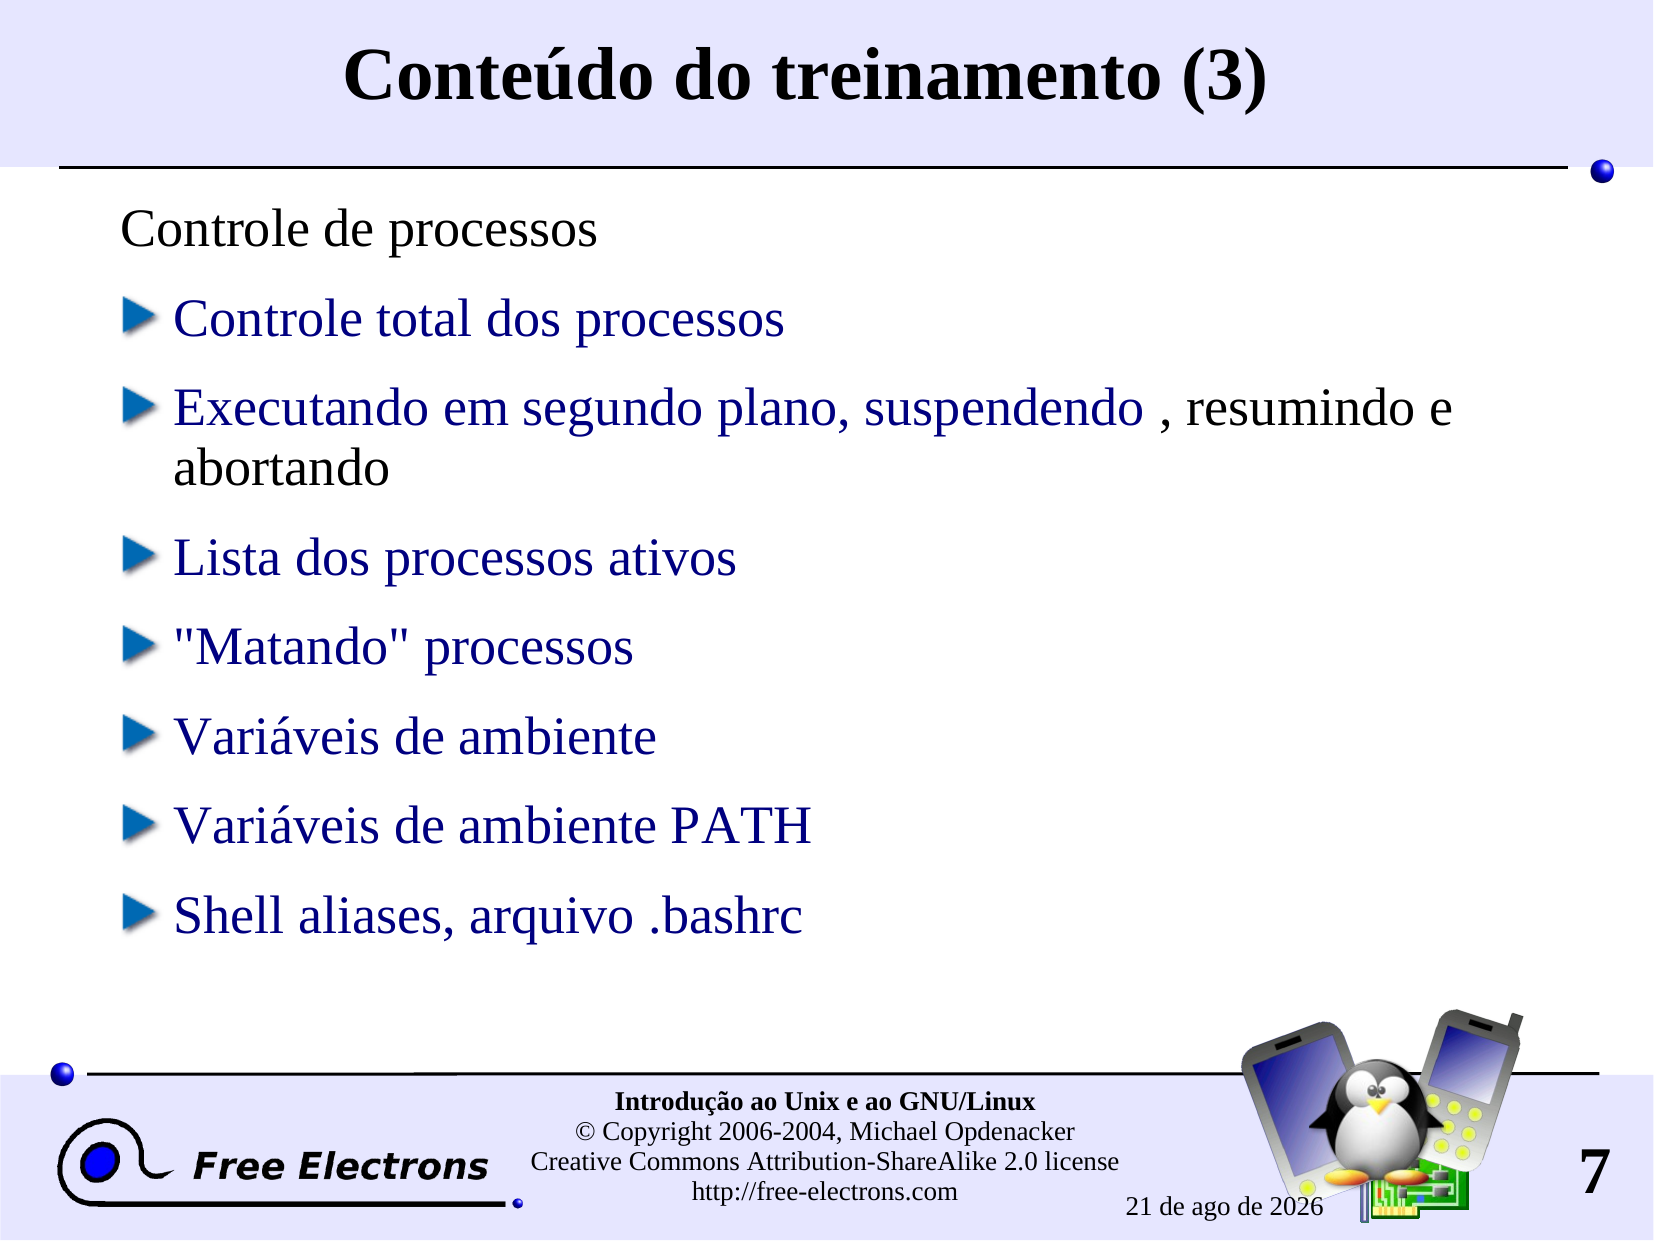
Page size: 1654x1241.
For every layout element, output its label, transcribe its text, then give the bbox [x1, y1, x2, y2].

picture [1286, 1198, 1293, 1214]
list Controle de processos Controle total dos processos Executando em segundo plano, suspendendo , resumindo e abortando Lista dos processos ativos "Matando" processos Variáveis de ambiente Variáveis de ambiente PATH Shell aliases, arquivo .bashrc [102, 198, 1515, 1042]
title Conteúdo do treinamento (3) [60, 25, 1551, 124]
picture [50, 1107, 527, 1216]
picture [1225, 1006, 1538, 1241]
